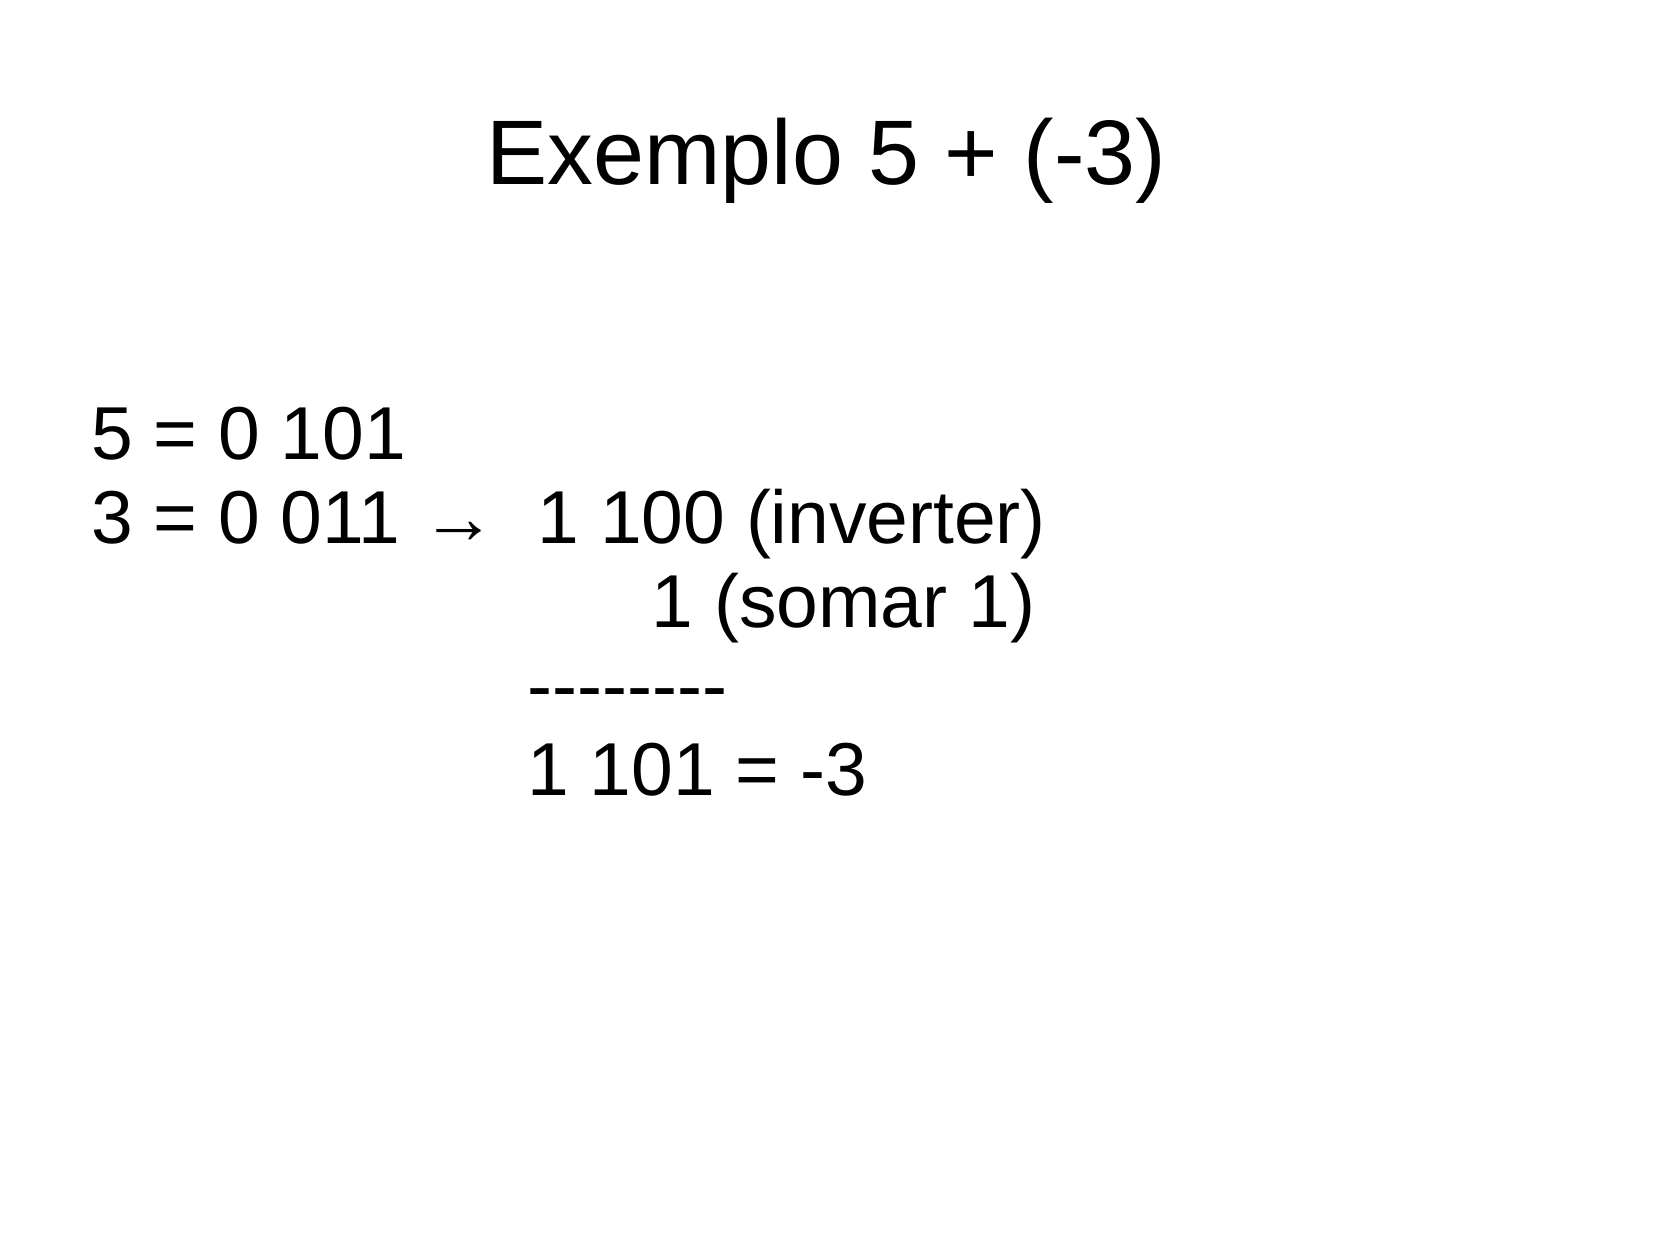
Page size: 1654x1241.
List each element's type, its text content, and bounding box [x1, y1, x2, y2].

title Exemplo 5 + (-3) [82, 49, 1571, 257]
text_box 5 = 0 101 3 = 0 011 → 1 100 (inverter) 1 (somar 1) -------- 1 101 = -3 [76, 383, 1066, 864]
